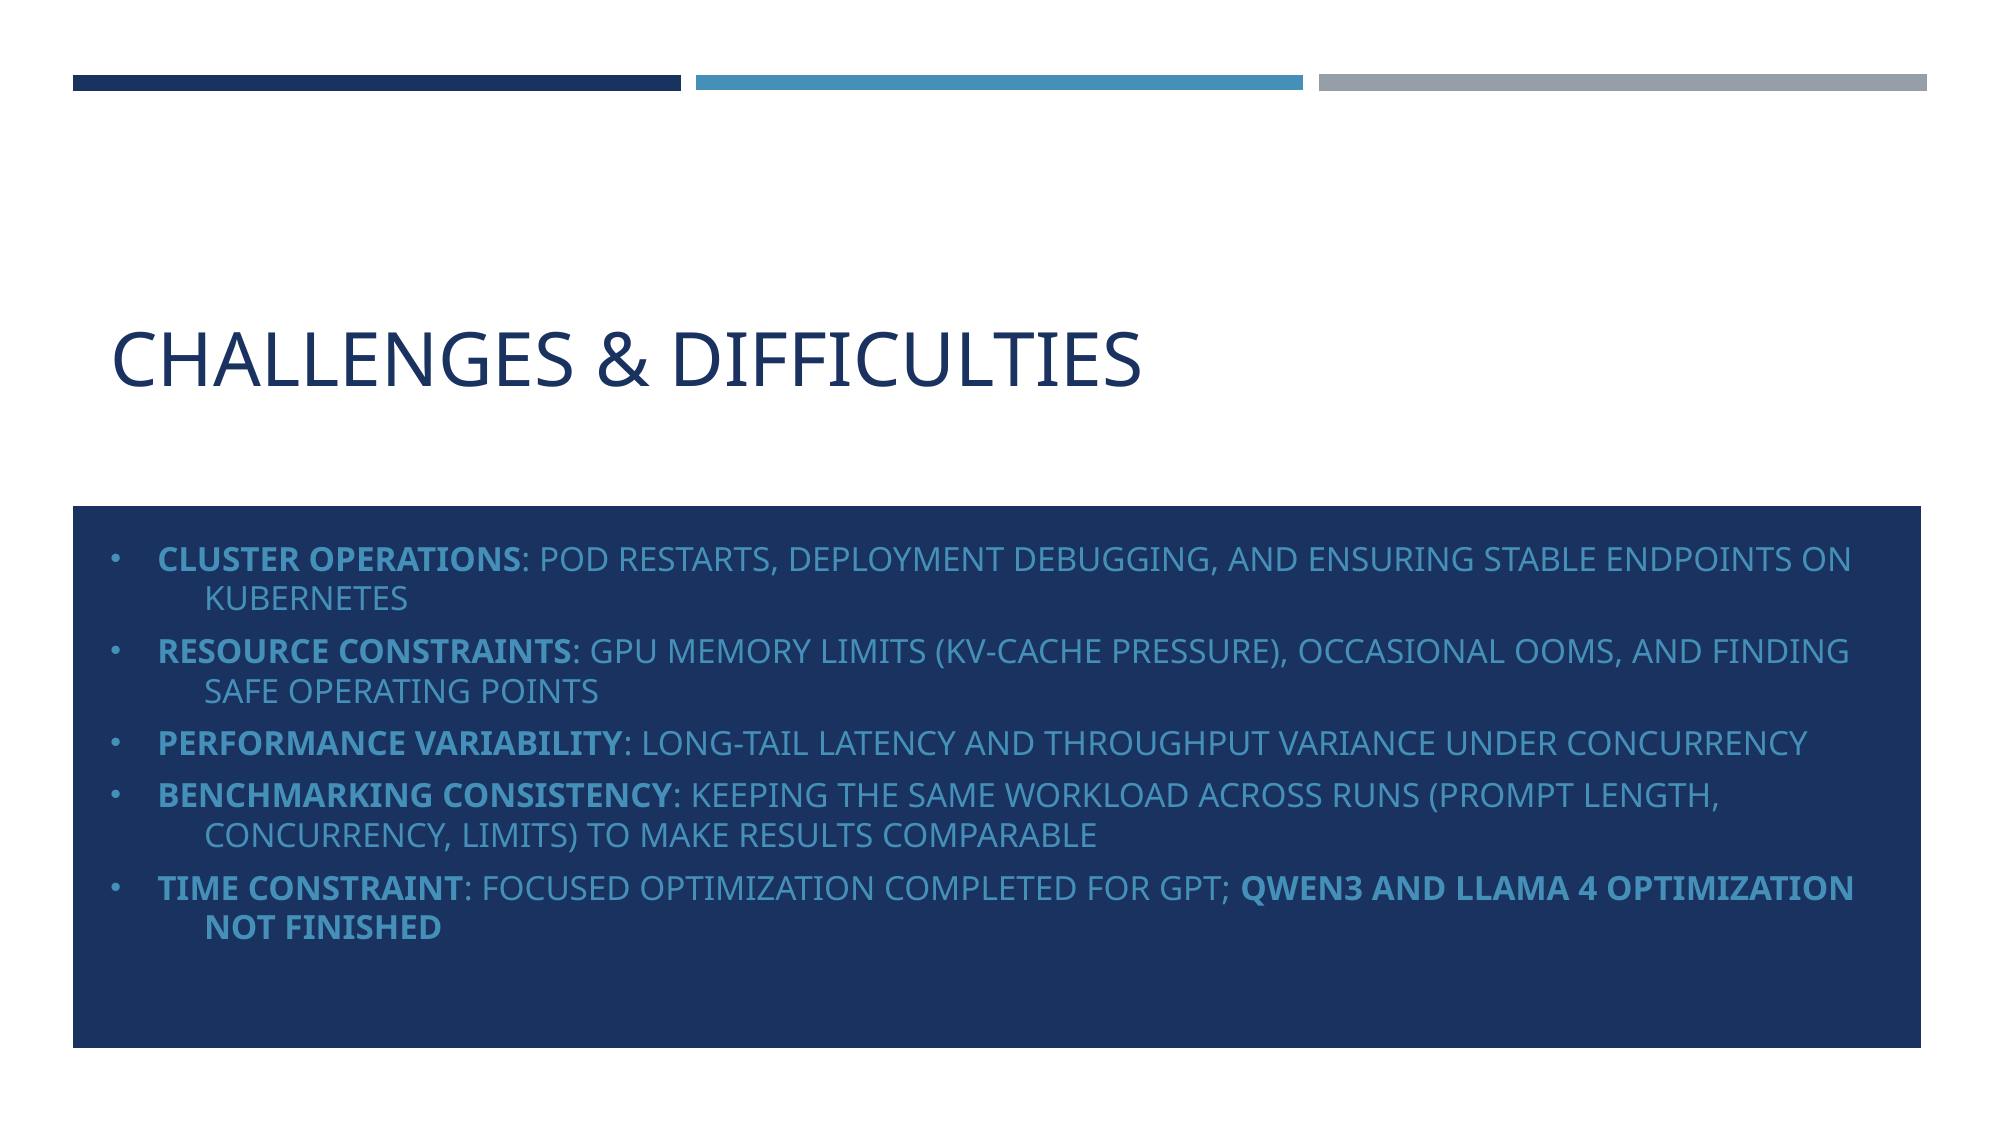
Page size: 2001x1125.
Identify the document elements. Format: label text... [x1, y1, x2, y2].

title Challenges & Difficulties [95, 167, 1899, 410]
subtitle Cluster operations: pod restarts, deployment debugging, and ensuring stable endpoints on Kubernetes Resource constraints: GPU memory limits (KV-cache pressure), occasional OOMs, and finding safe operating points Performance variability: long-tail latency and throughput variance under concurrency Benchmarking consistency: keeping the same workload across runs (prompt length, concurrency, limits) to make results comparable Time constraint: focused optimization completed for GPT; Qwen3 and Llama 4 optimization not finished [95, 530, 1899, 1051]
